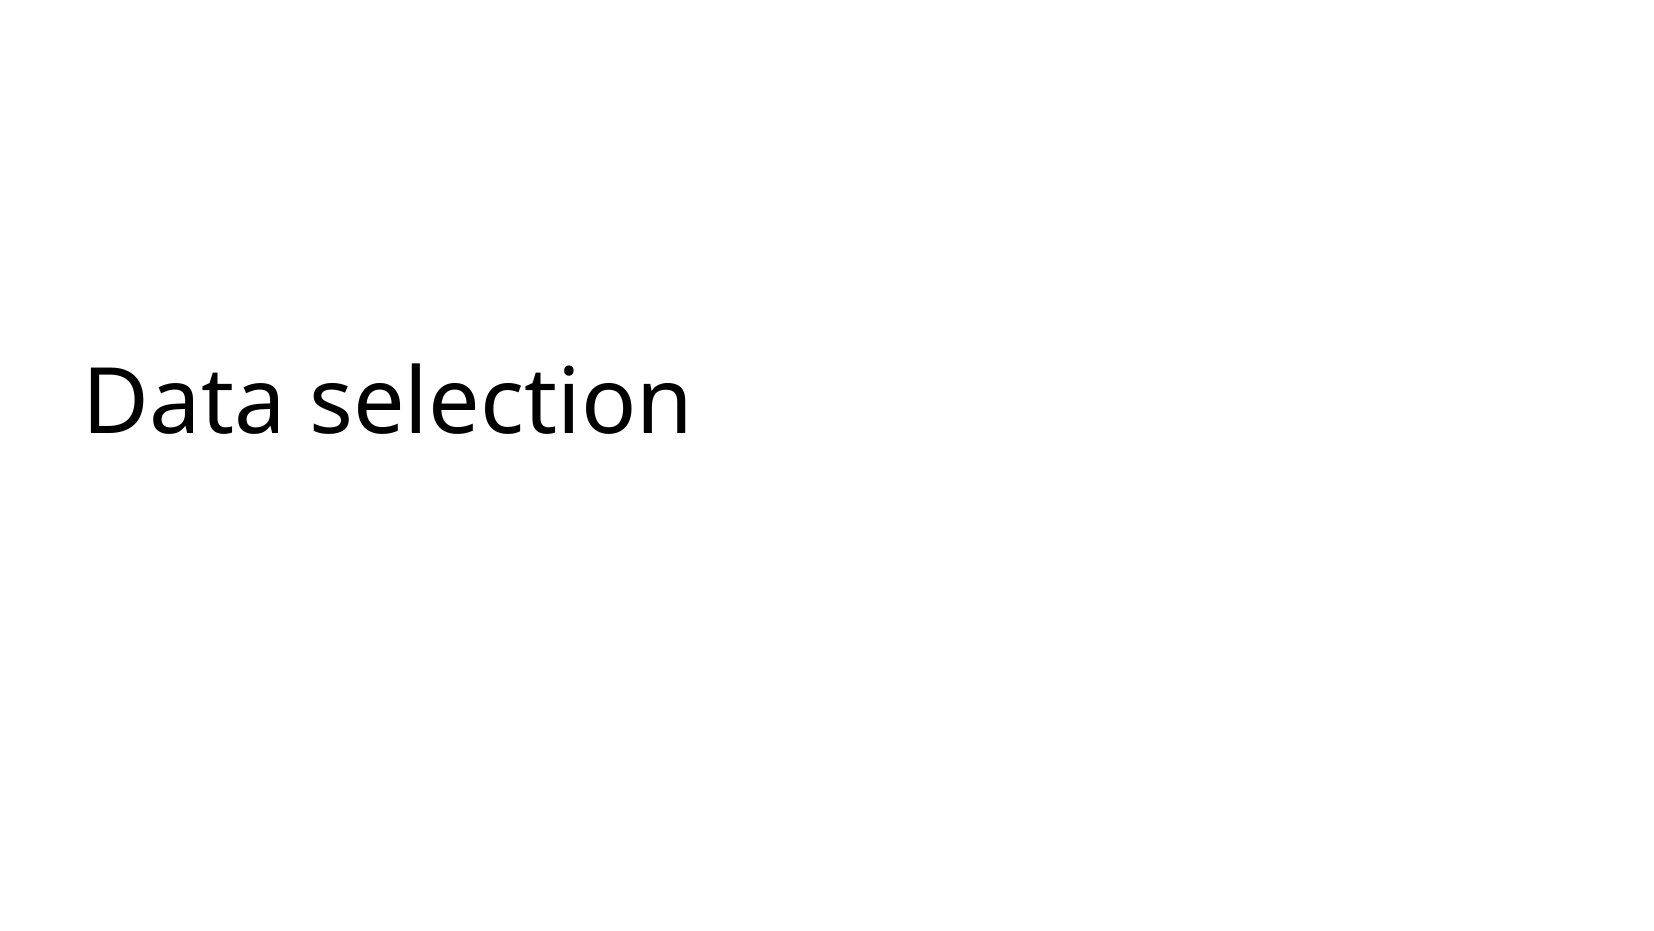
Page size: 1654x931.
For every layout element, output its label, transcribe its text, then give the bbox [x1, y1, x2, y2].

title Data selection [82, 320, 1571, 476]
